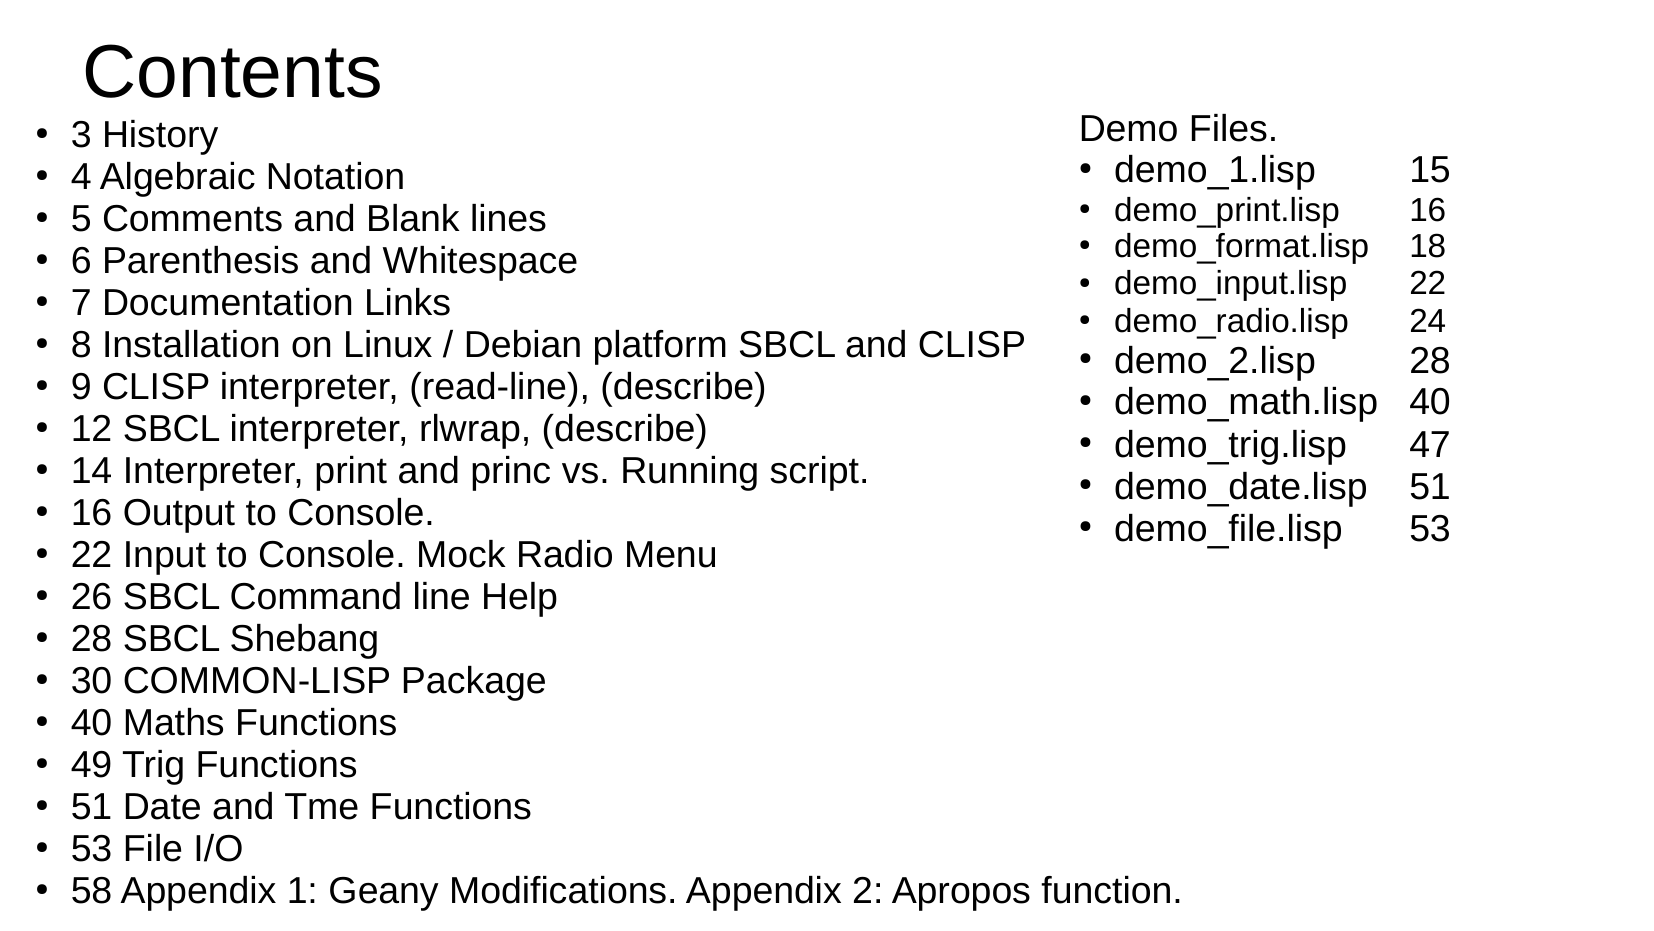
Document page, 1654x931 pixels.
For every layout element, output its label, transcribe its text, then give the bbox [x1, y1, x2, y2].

text_box <number> [1, 877, 61, 925]
title Contents [82, 29, 1571, 113]
text_box Demo Files. demo_1.lisp 15 demo_print.lisp 16 demo_format.lisp 18 demo_input.lisp 22 demo_radio.lisp 24 demo_2.lisp 28 demo_math.lisp 40 demo_trig.lisp 47 demo_date.lisp 51 demo_file.lisp 53 [1078, 107, 1605, 679]
subtitle 3 History 4 Algebraic Notation 5 Comments and Blank lines 6 Parenthesis and Whitespace 7 Documentation Links 8 Installation on Linux / Debian platform SBCL and CLISP 9 CLISP interpreter, (read-line), (describe) 12 SBCL interpreter, rlwrap, (describe) 14 Interpreter, print and princ vs. Running script. 16 Output to Console. 22 Input to Console. Mock Radio Menu 26 SBCL Command line Help 28 SBCL Shebang 30 COMMON-LISP Package 40 Maths Functions 49 Trig Functions 51 Date and Tme Functions 53 File I/O 58 Appendix 1: Geany Modifications. Appendix 2: Apropos function. [35, 113, 1630, 912]
